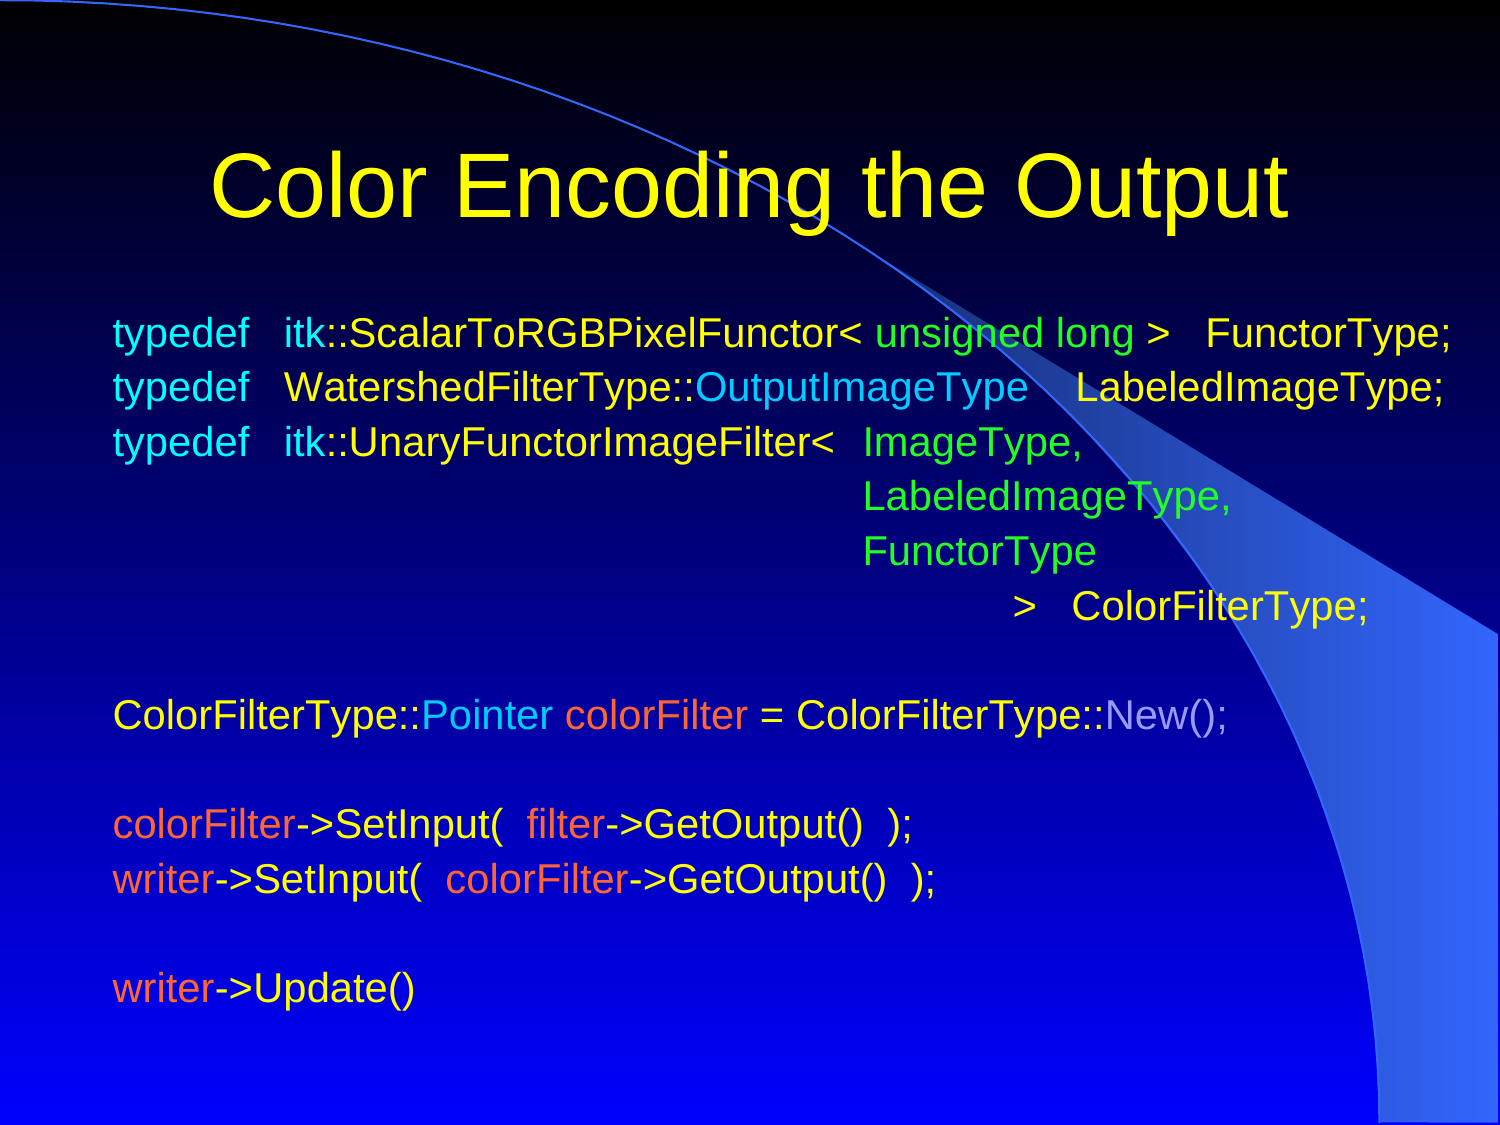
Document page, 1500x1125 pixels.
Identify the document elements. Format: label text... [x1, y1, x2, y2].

text_box typedef itk::ScalarToRGBPixelFunctor< unsigned long > FunctorType; typedef WatershedFilterType::OutputImageType LabeledImageType; typedef itk::UnaryFunctorImageFilter< ImageType, LabeledImageType, FunctorType > ColorFilterType; ColorFilterType::Pointer colorFilter = ColorFilterType::New(); colorFilter->SetInput( filter->GetOutput() ); writer->SetInput( colorFilter->GetOutput() ); writer->Update() [112, 312, 1463, 1012]
title Color Encoding the Output [112, 74, 1388, 303]
